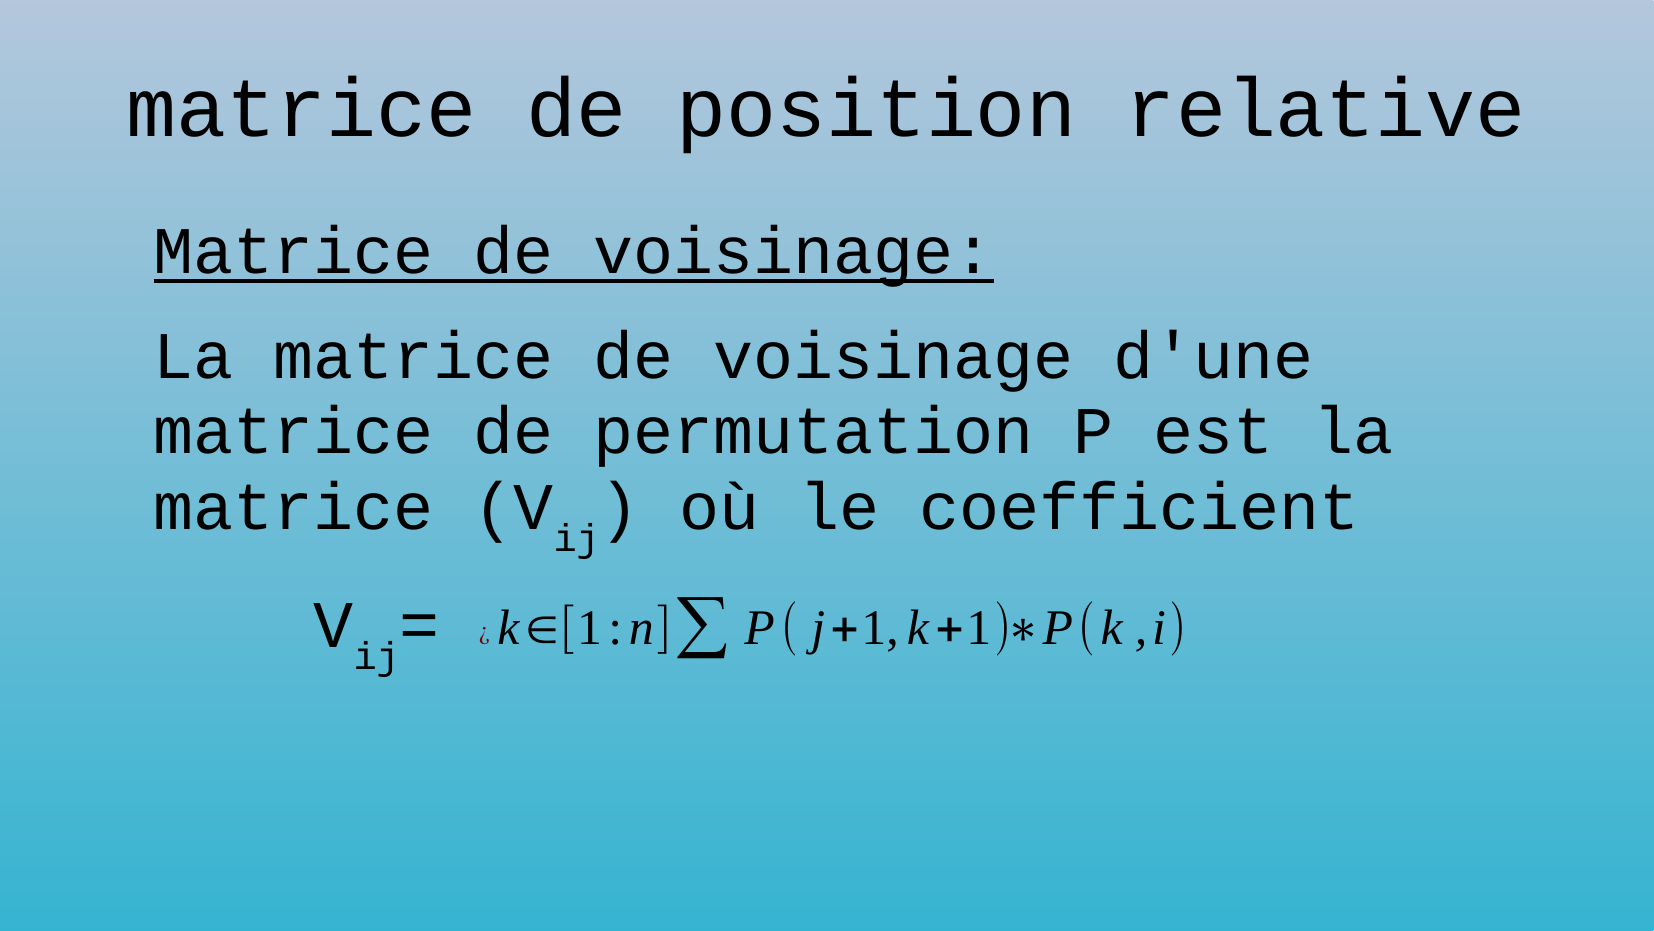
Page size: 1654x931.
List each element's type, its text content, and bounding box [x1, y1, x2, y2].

chart [472, 593, 1193, 662]
title matrice de position relative [82, 37, 1571, 193]
list Matrice de voisinage: La matrice de voisinage d'une matrice de permutation P est la matrice (Vij) où le coefficient Vij= [82, 217, 1571, 758]
